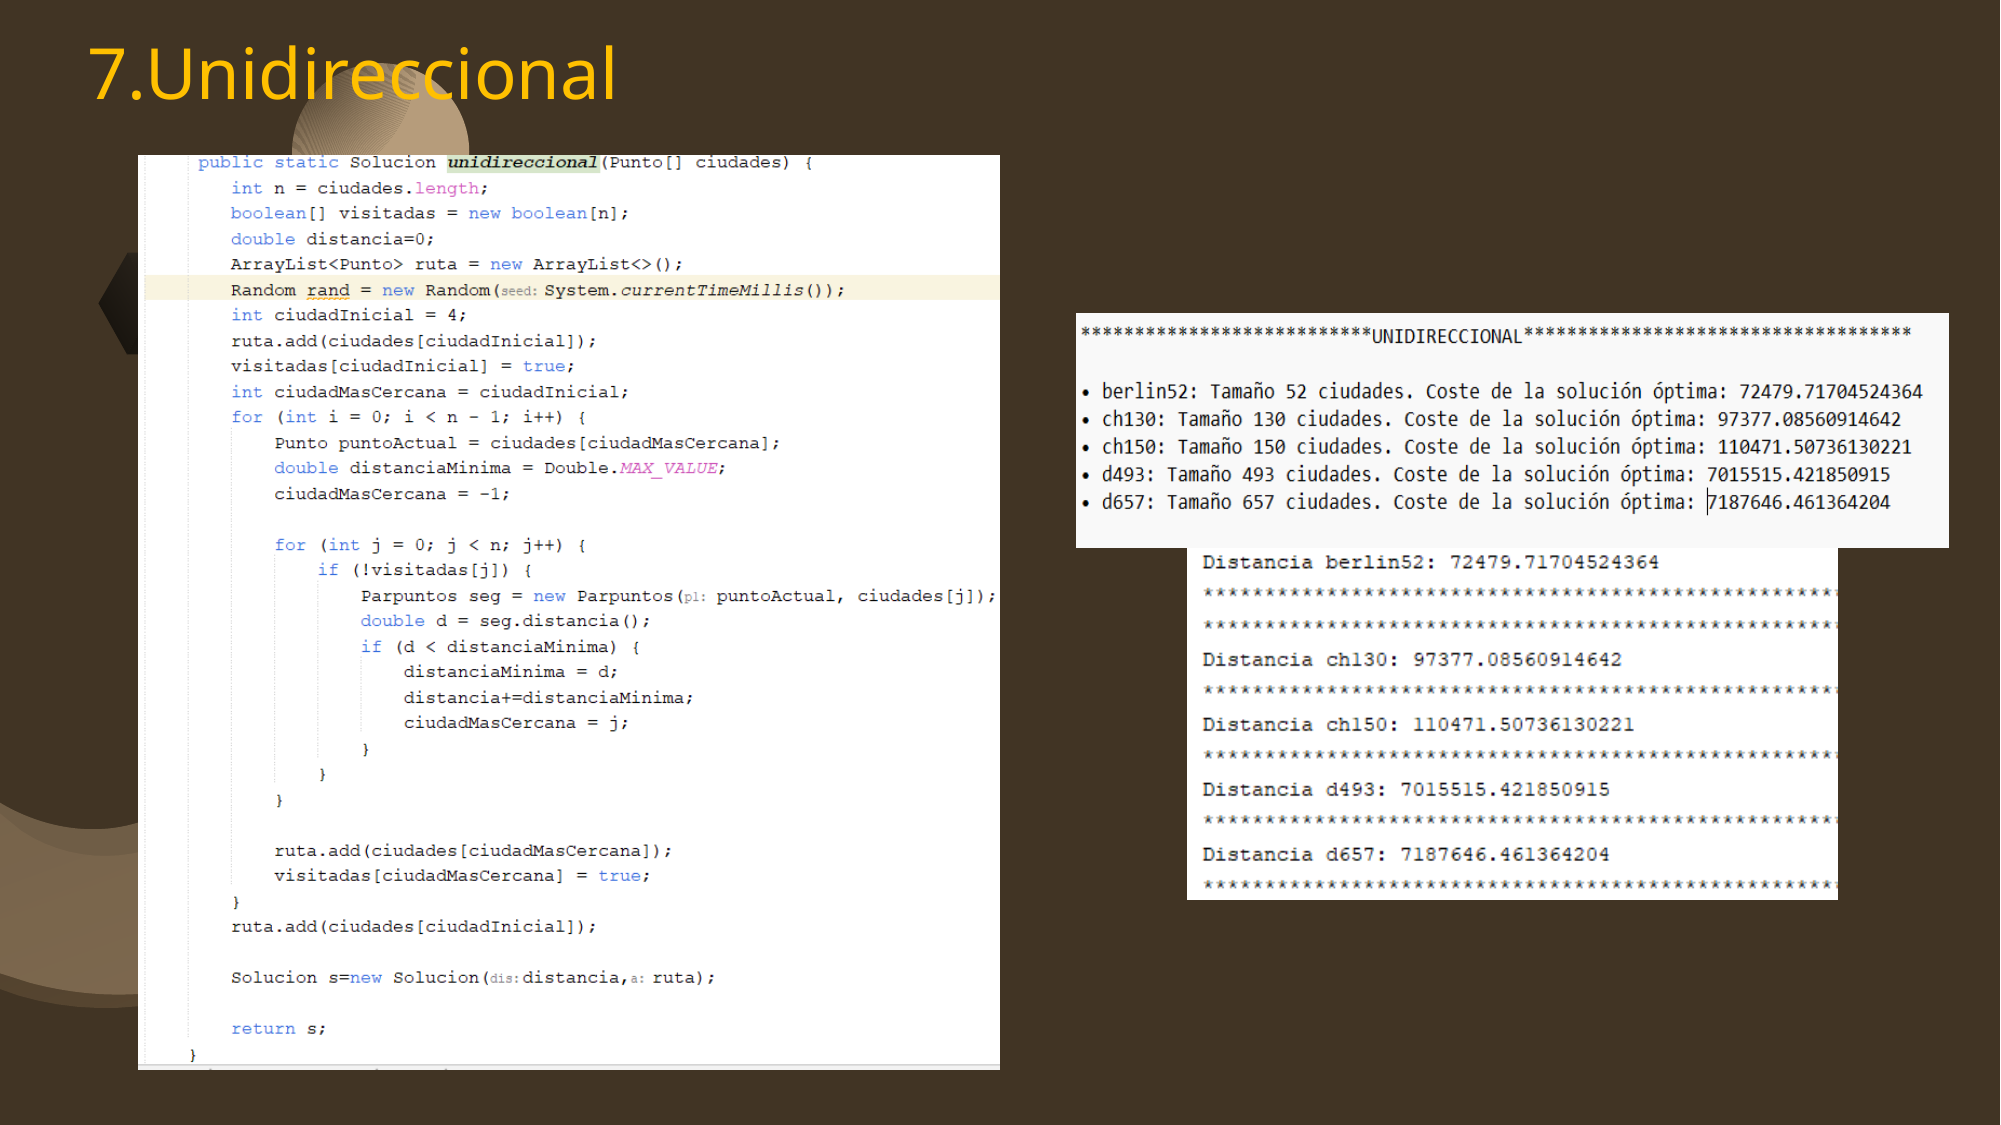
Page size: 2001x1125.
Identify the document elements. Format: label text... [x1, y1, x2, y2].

picture [138, 155, 1000, 1070]
picture [1076, 313, 1949, 900]
title 7.Unidireccional [87, 28, 1446, 114]
